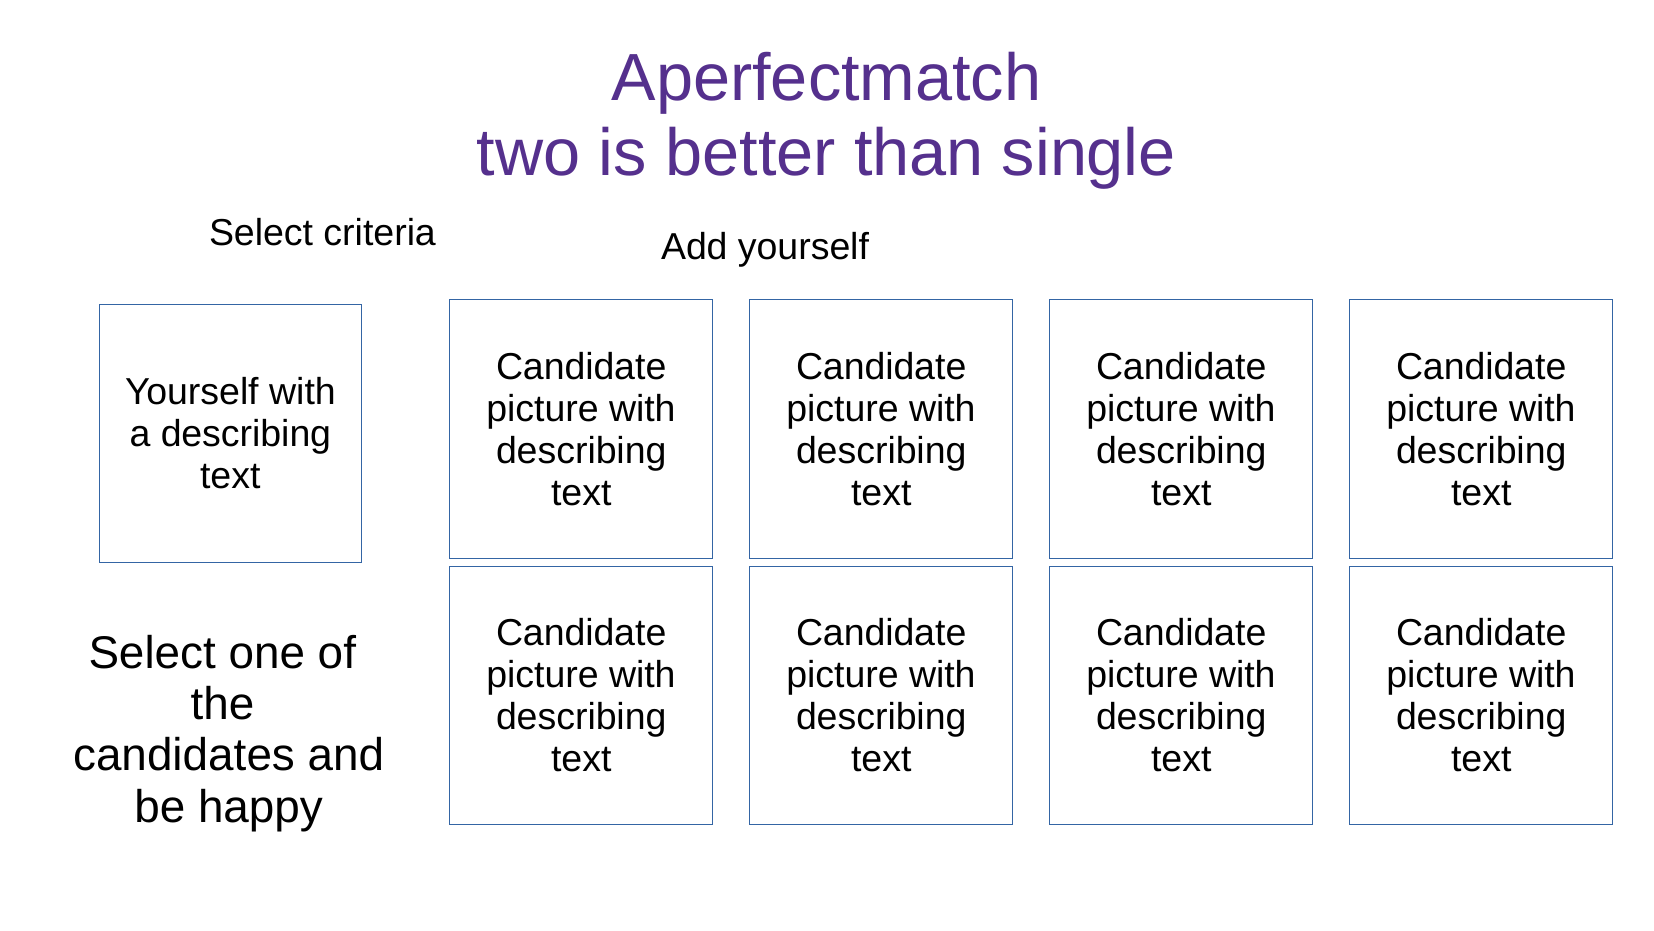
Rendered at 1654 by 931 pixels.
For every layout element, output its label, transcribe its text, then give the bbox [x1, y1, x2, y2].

text_box Candidate picture with describing text [1349, 299, 1613, 559]
text_box Candidate picture with describing text [1349, 566, 1613, 825]
text_box Select criteria [7, 196, 638, 268]
text_box Yourself with a describing text [99, 304, 362, 563]
text_box Candidate picture with describing text [749, 566, 1013, 825]
title Aperfectmatch two is better than single [82, 37, 1571, 193]
text_box Candidate picture with describing text [449, 566, 713, 825]
text_box Candidate picture with describing text [1049, 566, 1313, 825]
text_box Candidate picture with describing text [449, 299, 713, 559]
text_box Candidate picture with describing text [1049, 299, 1313, 559]
text_box Select one of the candidates and be happy [45, 596, 413, 863]
text_box Candidate picture with describing text [749, 299, 1013, 559]
subtitle Add yourself [638, 225, 1043, 268]
